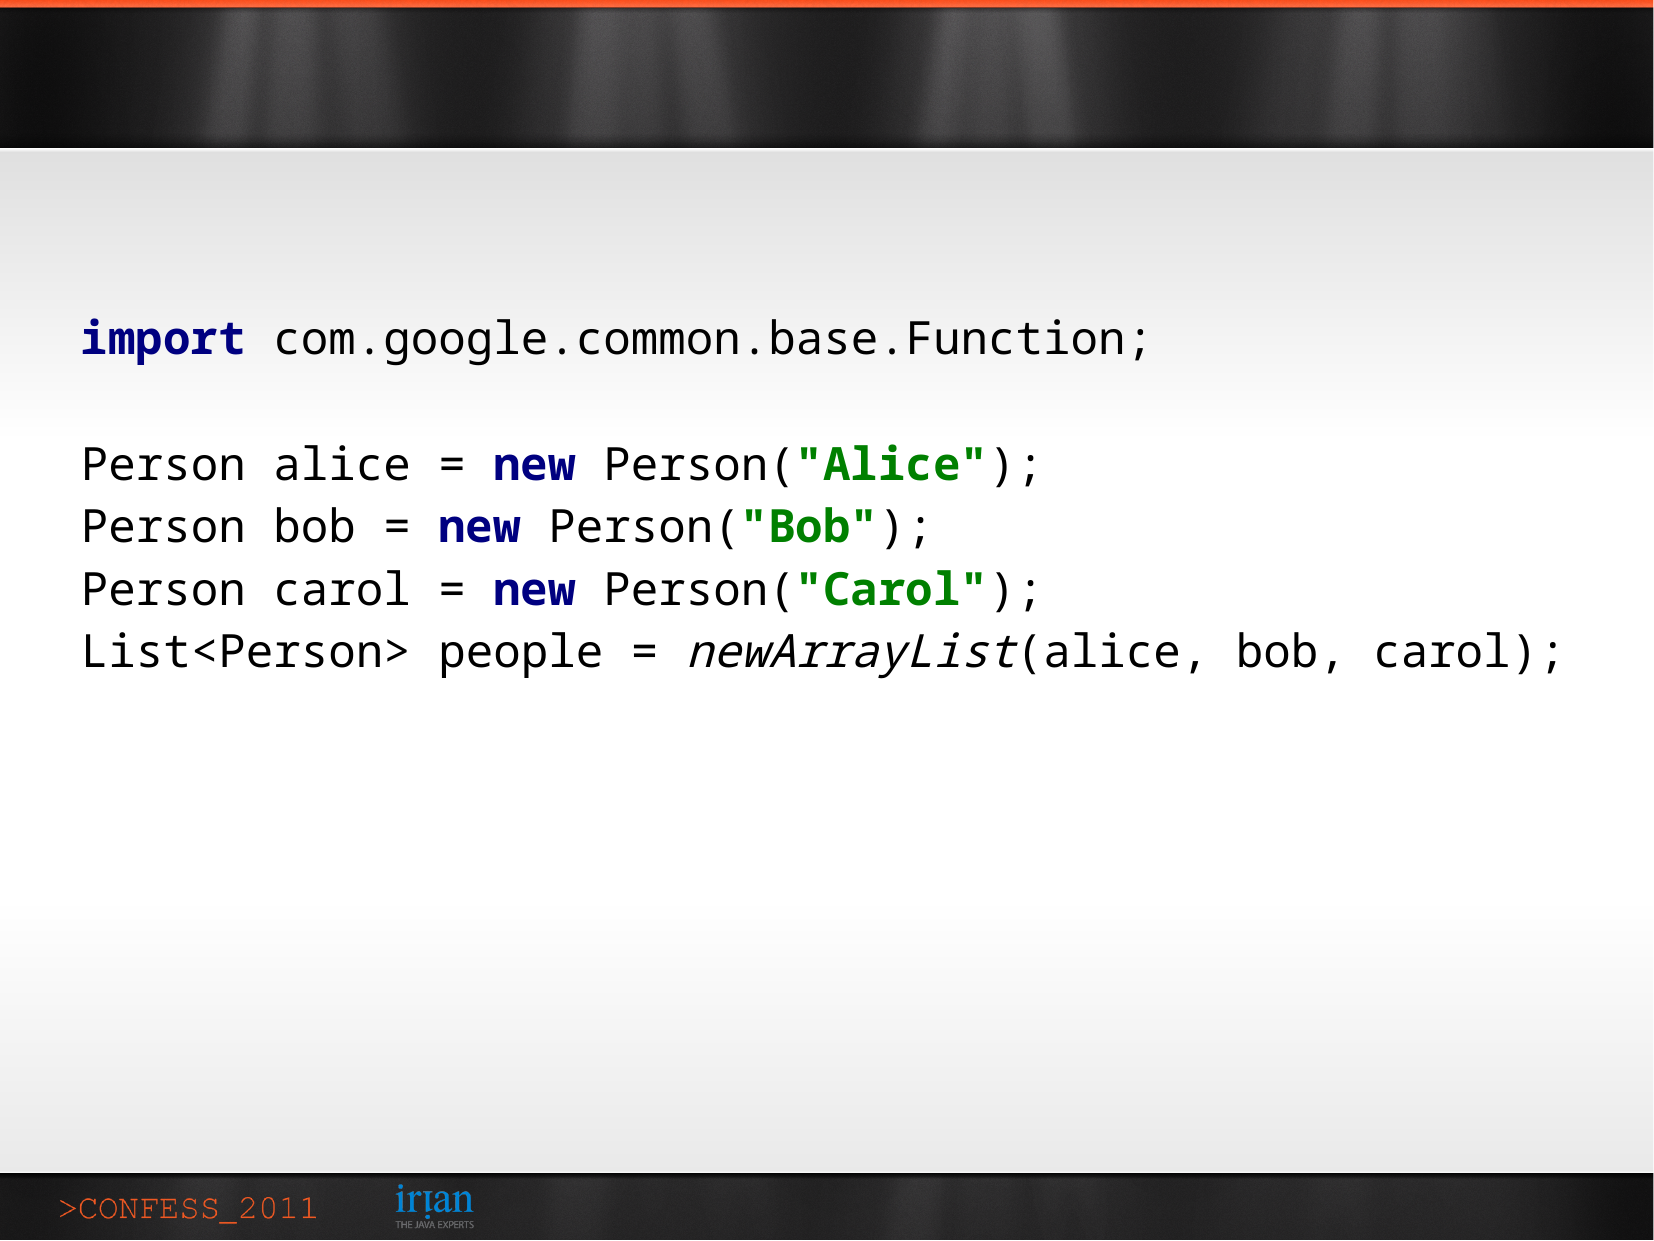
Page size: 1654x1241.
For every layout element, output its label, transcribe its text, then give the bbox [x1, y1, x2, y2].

text_box import com.google.common.base.Function; Person alice = new Person("Alice"); Person bob = new Person("Bob"); Person carol = new Person("Carol"); List<Person> people = newArrayList(alice, bob, carol); [80, 305, 1654, 1125]
picture [0, 0, 1654, 1240]
